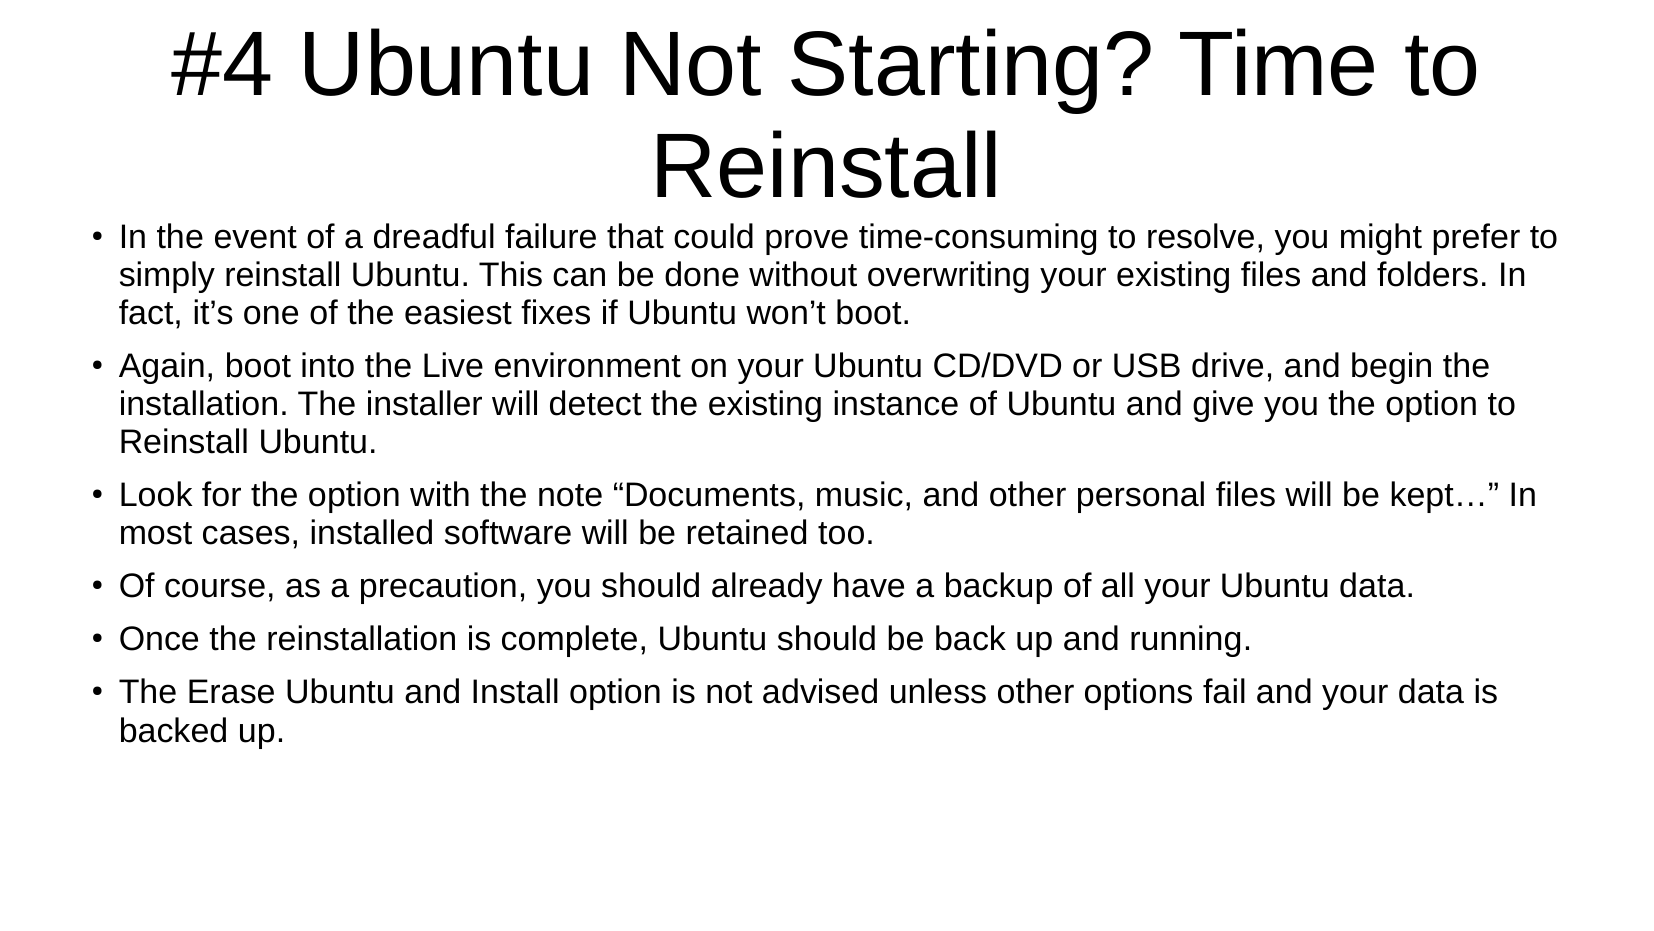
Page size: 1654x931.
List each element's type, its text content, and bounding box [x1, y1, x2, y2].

title #4 Ubuntu Not Starting? Time to Reinstall [82, 12, 1571, 217]
list In the event of a dreadful failure that could prove time-consuming to resolve, you might prefer to simply reinstall Ubuntu. This can be done without overwriting your existing files and folders. In fact, it’s one of the easiest fixes if Ubuntu won’t boot. Again, boot into the Live environment on your Ubuntu CD/DVD or USB drive, and begin the installation. The installer will detect the existing instance of Ubuntu and give you the option to Reinstall Ubuntu. Look for the option with the note “Documents, music, and other personal files will be kept…” In most cases, installed software will be retained too. Of course, as a precaution, you should already have a backup of all your Ubuntu data. Once the reinstallation is complete, Ubuntu should be back up and running. The Erase Ubuntu and Install option is not advised unless other options fail and your data is backed up. [82, 217, 1571, 758]
